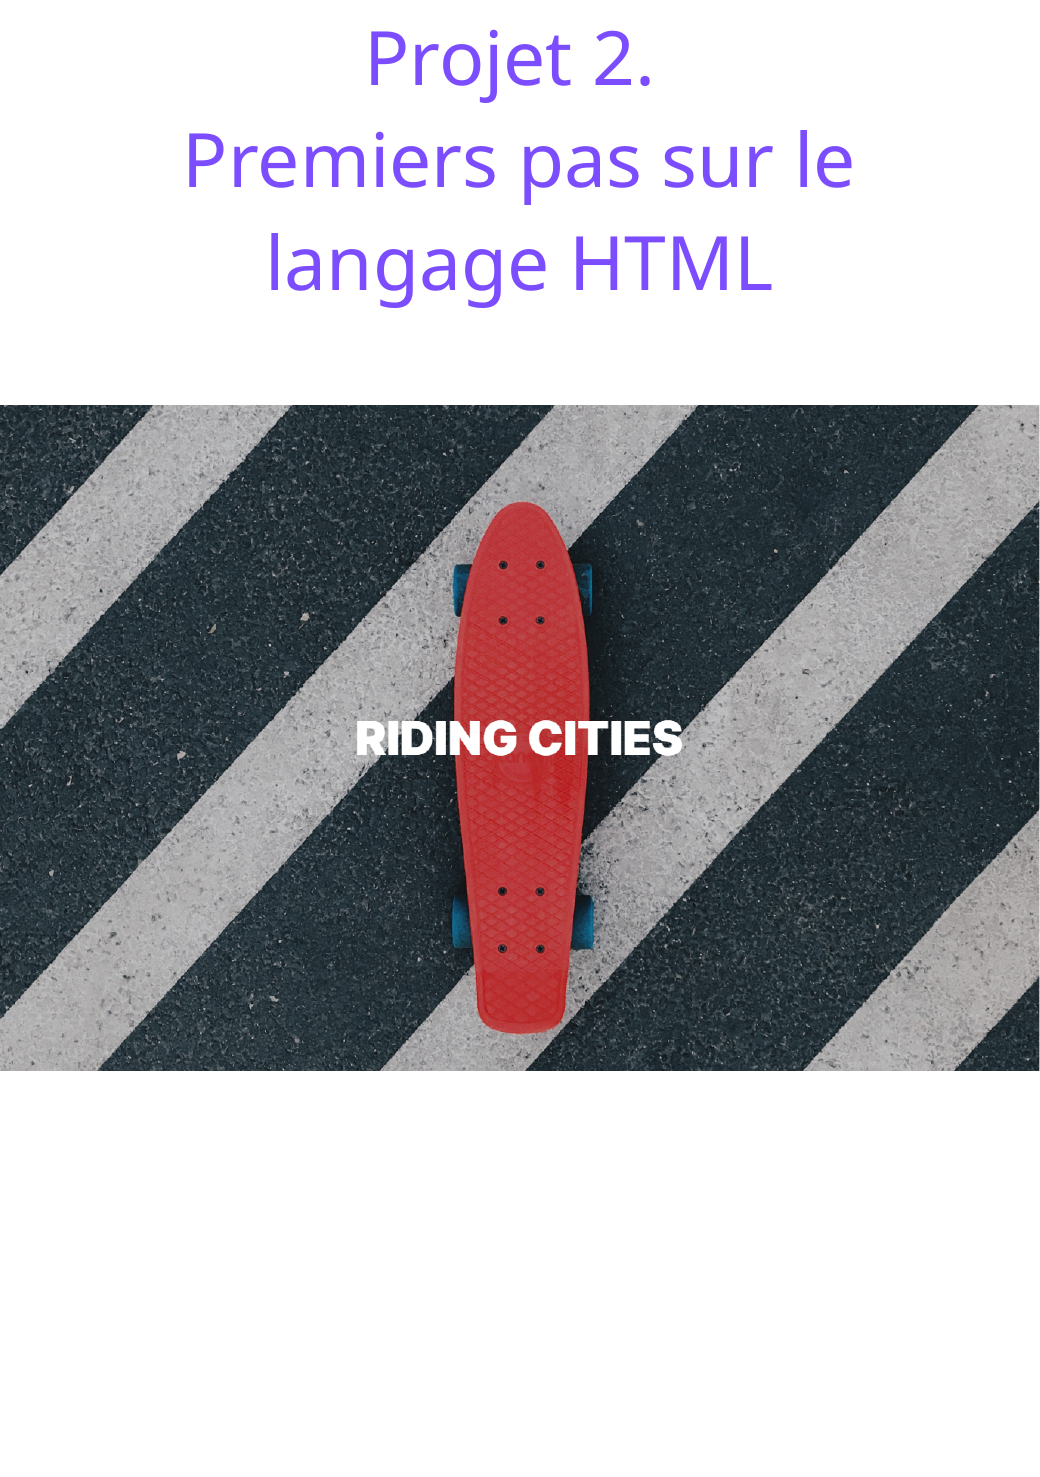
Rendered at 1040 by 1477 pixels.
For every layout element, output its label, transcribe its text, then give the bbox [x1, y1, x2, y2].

picture [0, 405, 1040, 1071]
title Projet 2. Premiers pas sur le langage HTML [141, 0, 898, 318]
